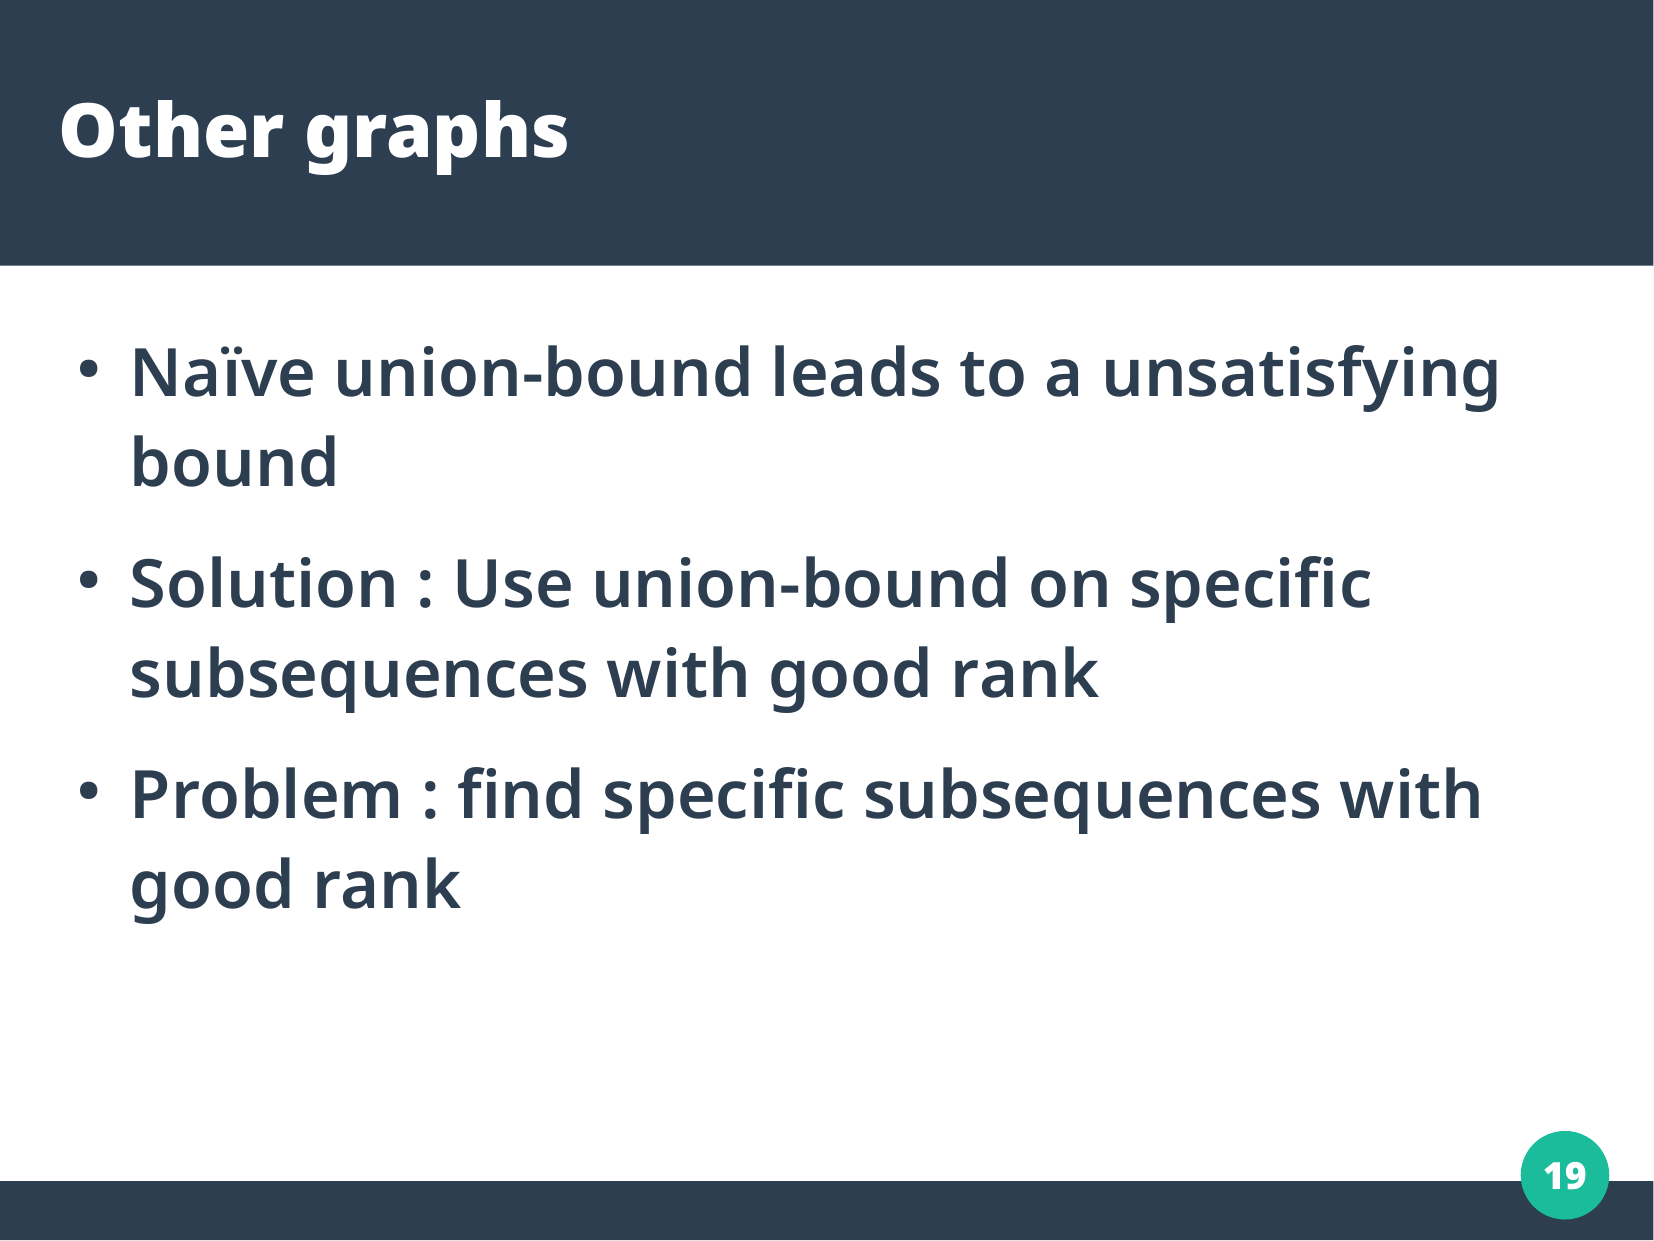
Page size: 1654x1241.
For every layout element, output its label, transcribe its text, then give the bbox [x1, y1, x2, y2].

list Naïve union-bound leads to a unsatisfying bound Solution : Use union-bound on specific subsequences with good rank Problem : find specific subsequences with good rank [59, 324, 1595, 1152]
title Other graphs [59, 49, 1595, 207]
